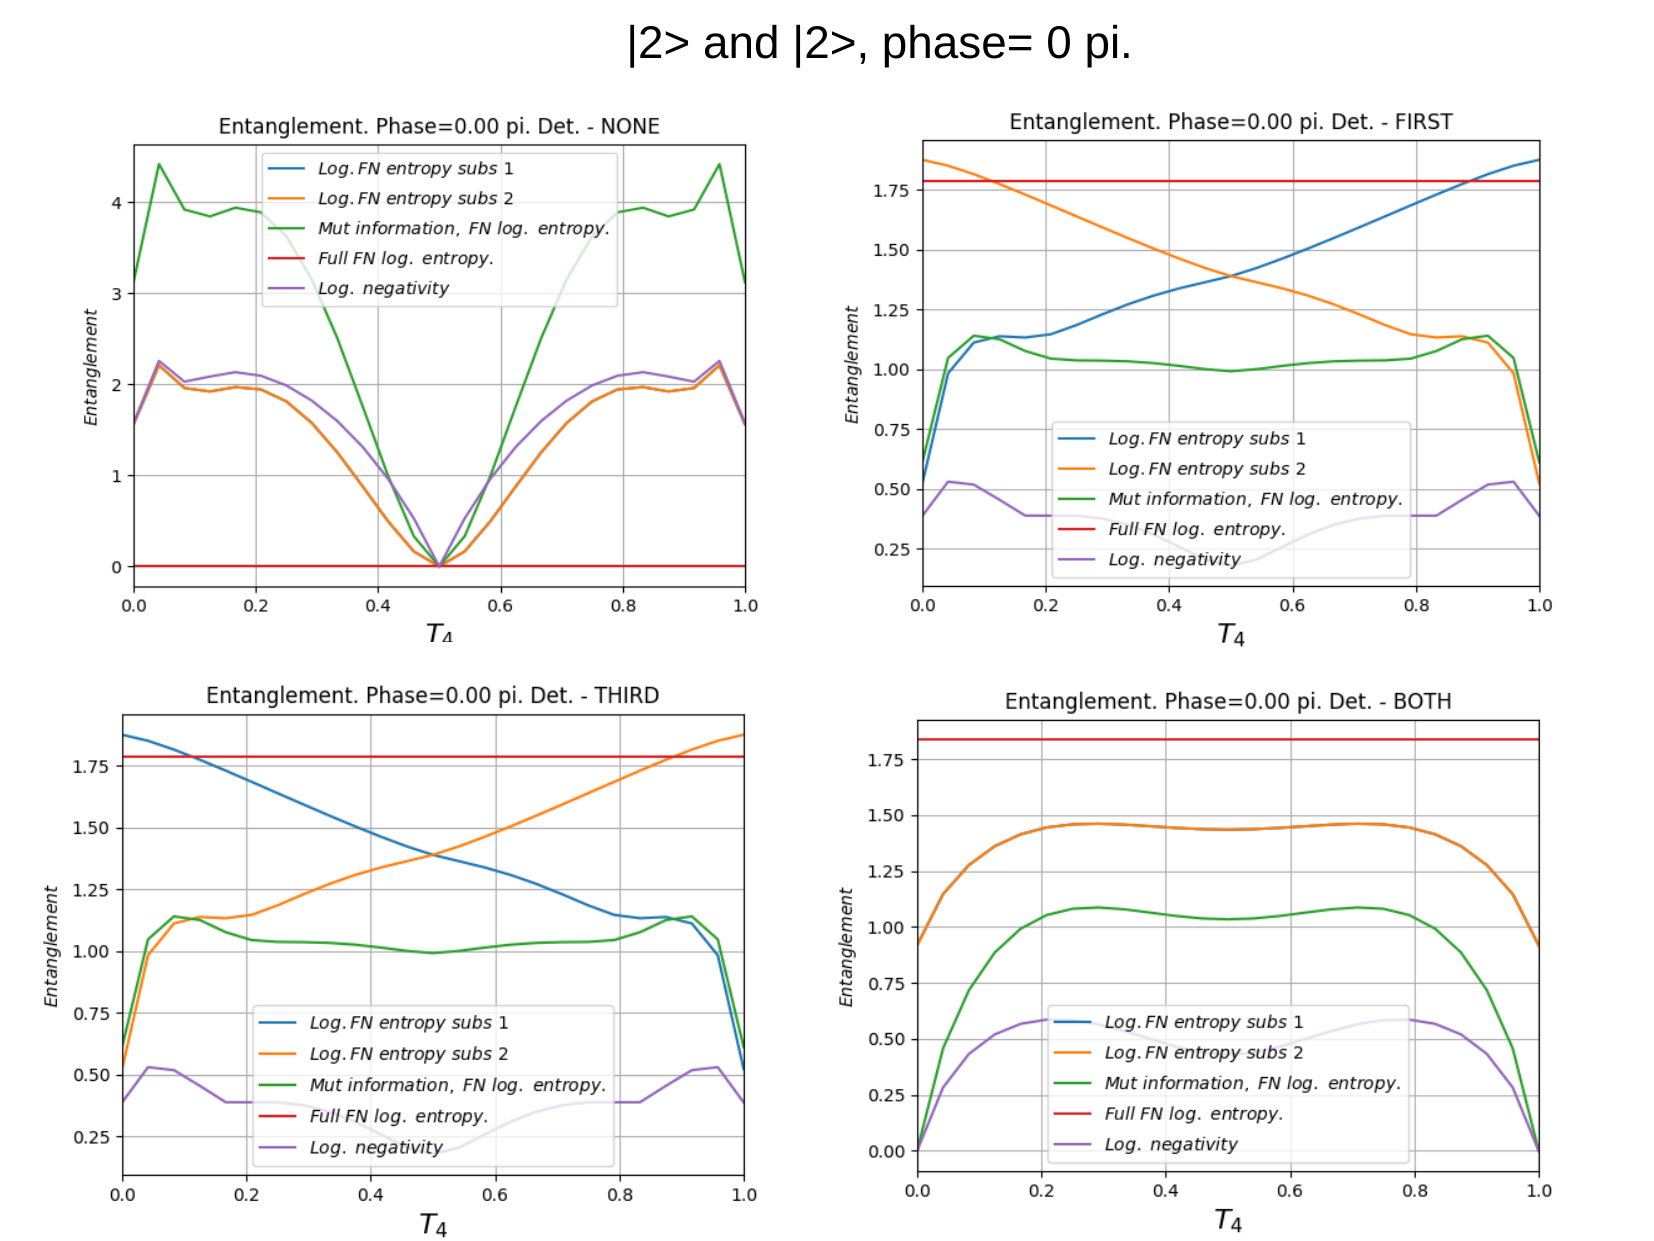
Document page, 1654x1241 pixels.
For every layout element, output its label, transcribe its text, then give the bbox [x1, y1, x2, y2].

title |2> and |2>, phase= 0 pi. [614, 2, 1146, 75]
picture [22, 70, 1619, 1241]
